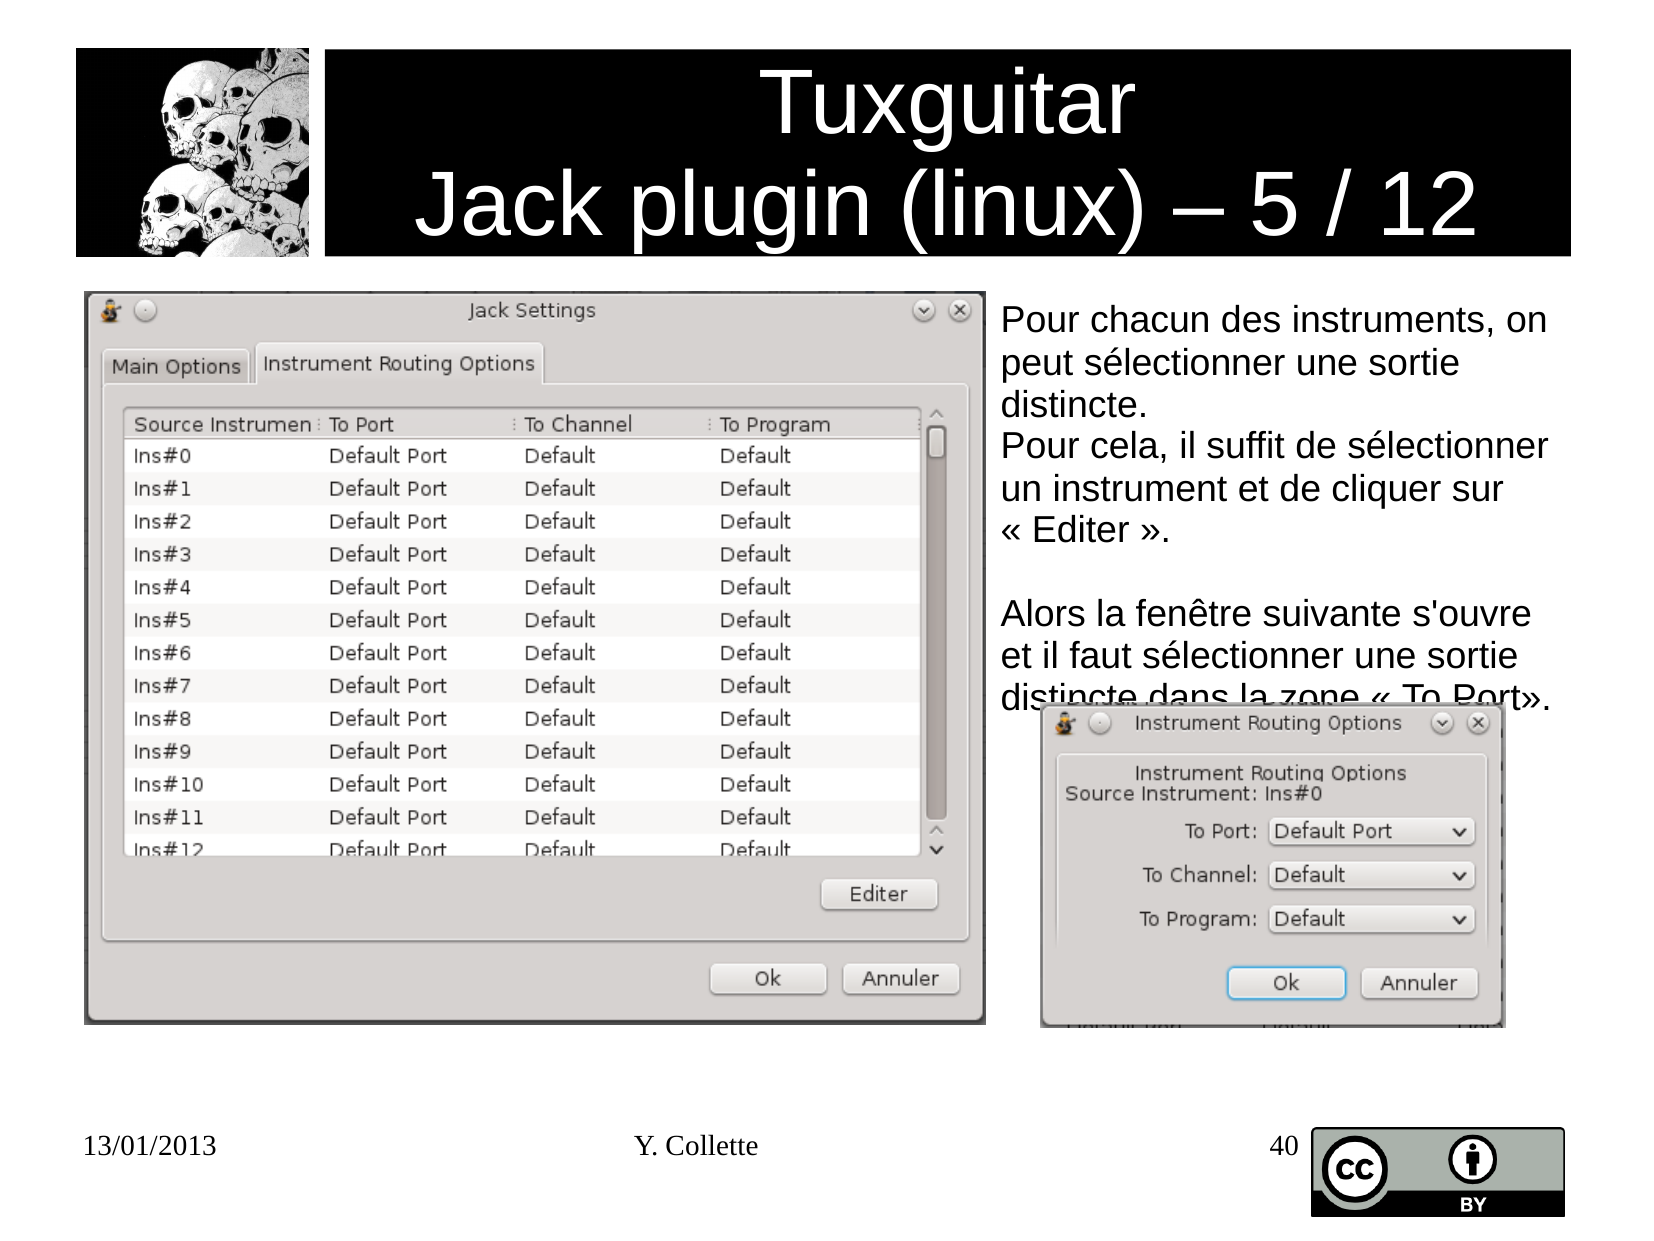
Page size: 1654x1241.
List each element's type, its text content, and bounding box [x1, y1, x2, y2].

picture [1311, 1127, 1565, 1217]
picture [76, 48, 309, 257]
title Tuxguitar Jack plugin (linux) – 5 / 12 [324, 49, 1571, 257]
text_box Pour chacun des instruments, on peut sélectionner une sortie distincte. Pour cela, il suffit de sélectionner un instrument et de cliquer sur « Editer ». Alors la fenêtre suivante s'ouvre et il faut sélectionner une sortie distincte dans la zone « To Port». [986, 291, 1583, 727]
picture [84, 291, 986, 1025]
picture [1040, 702, 1506, 1028]
